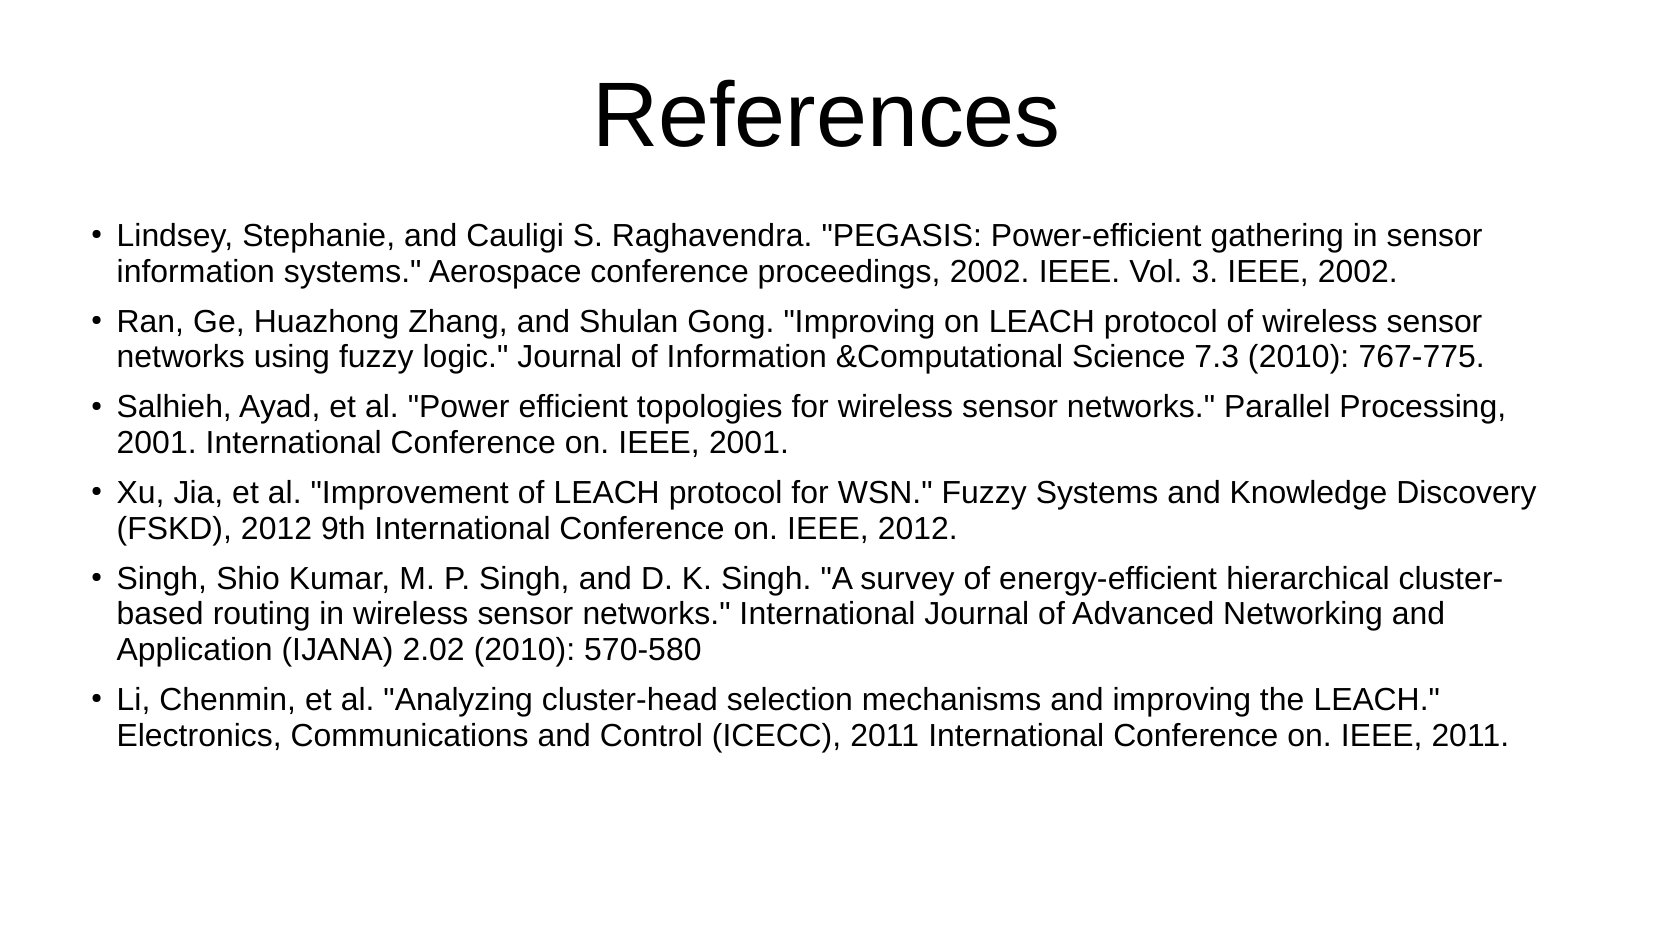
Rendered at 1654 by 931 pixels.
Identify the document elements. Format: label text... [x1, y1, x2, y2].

list Lindsey, Stephanie, and Cauligi S. Raghavendra. "PEGASIS: Power-efficient gathering in sensor information systems." Aerospace conference proceedings, 2002. IEEE. Vol. 3. IEEE, 2002. Ran, Ge, Huazhong Zhang, and Shulan Gong. "Improving on LEACH protocol of wireless sensor networks using fuzzy logic." Journal of Information &Computational Science 7.3 (2010): 767-775. Salhieh, Ayad, et al. "Power efficient topologies for wireless sensor networks." Parallel Processing, 2001. International Conference on. IEEE, 2001. Xu, Jia, et al. "Improvement of LEACH protocol for WSN." Fuzzy Systems and Knowledge Discovery (FSKD), 2012 9th International Conference on. IEEE, 2012. Singh, Shio Kumar, M. P. Singh, and D. K. Singh. "A survey of energy-efficient hierarchical cluster-based routing in wireless sensor networks." International Journal of Advanced Networking and Application (IJANA) 2.02 (2010): 570-580 Li, Chenmin, et al. "Analyzing cluster-head selection mechanisms and improving the LEACH." Electronics, Communications and Control (ICECC), 2011 International Conference on. IEEE, 2011. [82, 217, 1571, 758]
title References [82, 37, 1571, 193]
